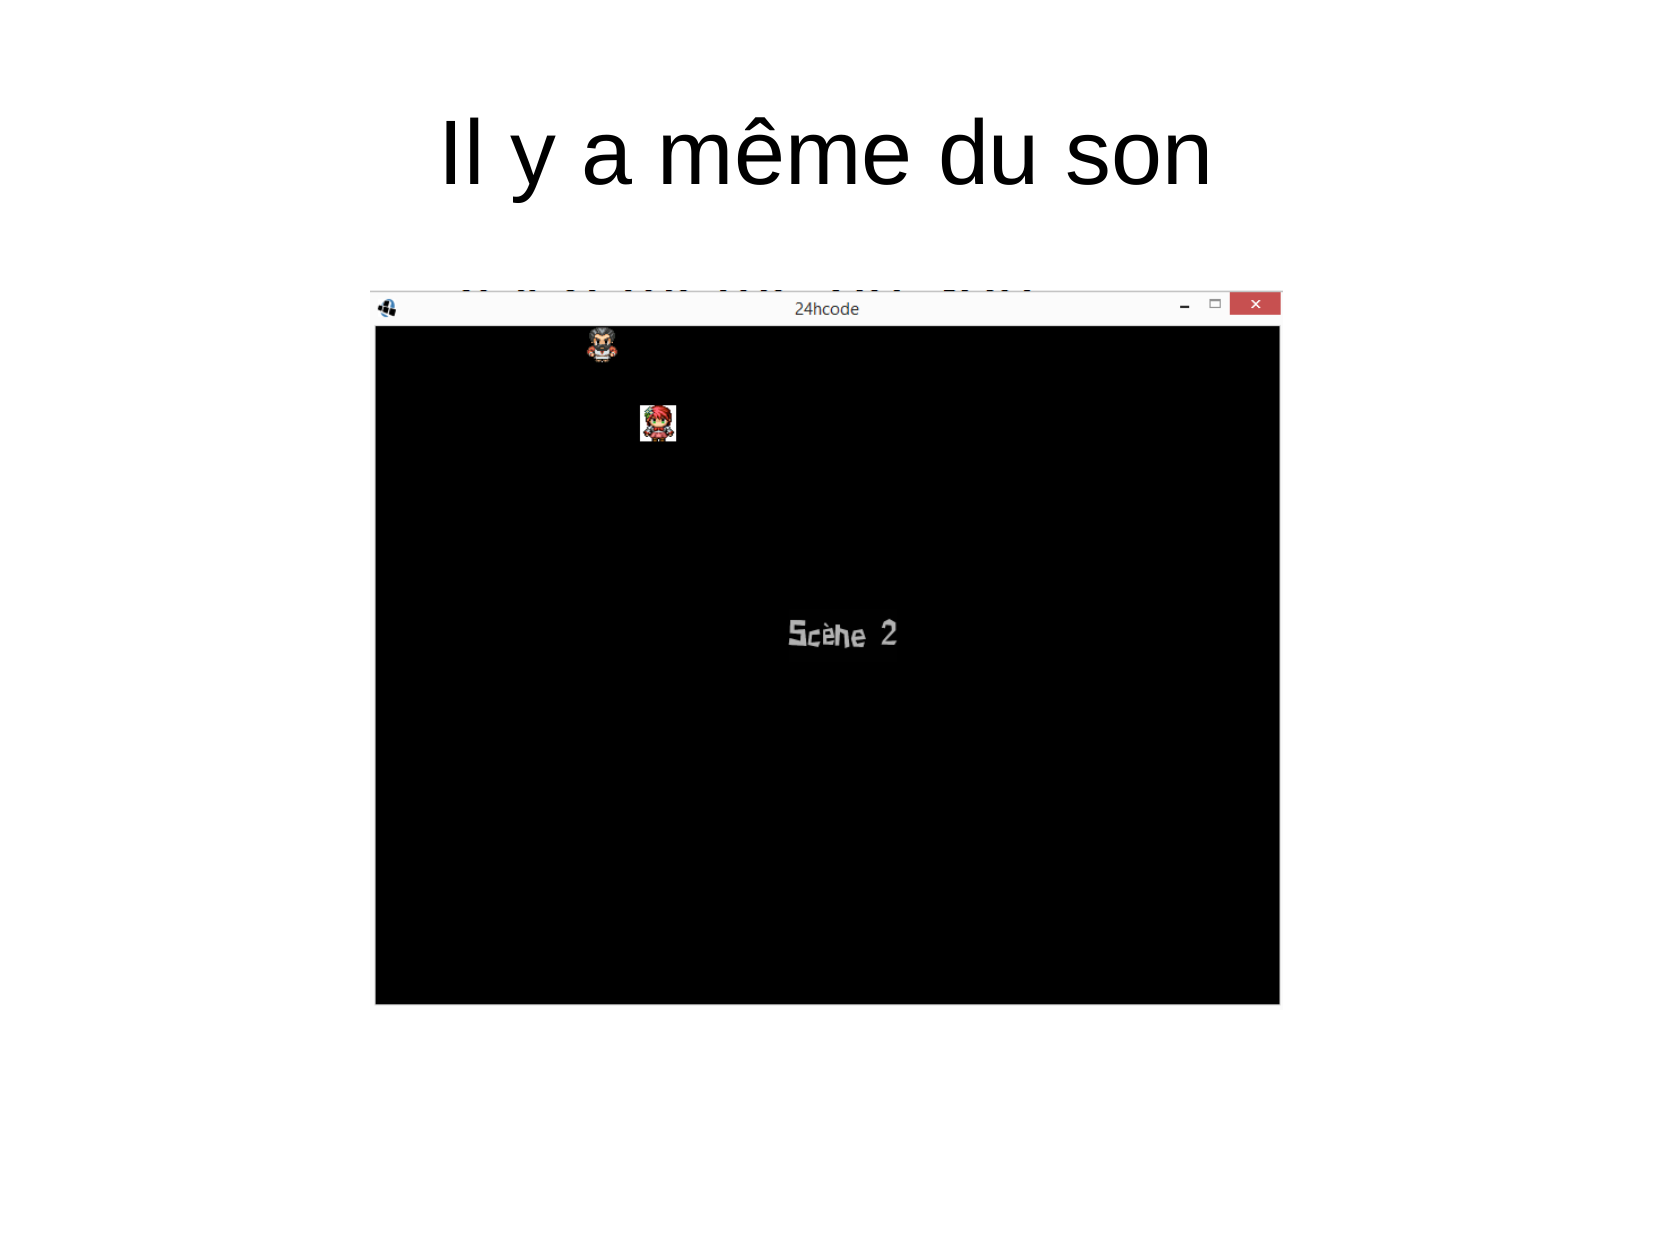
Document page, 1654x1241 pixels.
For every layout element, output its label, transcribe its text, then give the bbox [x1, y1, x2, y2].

picture [370, 290, 1283, 1010]
title Il y a même du son [82, 49, 1571, 257]
